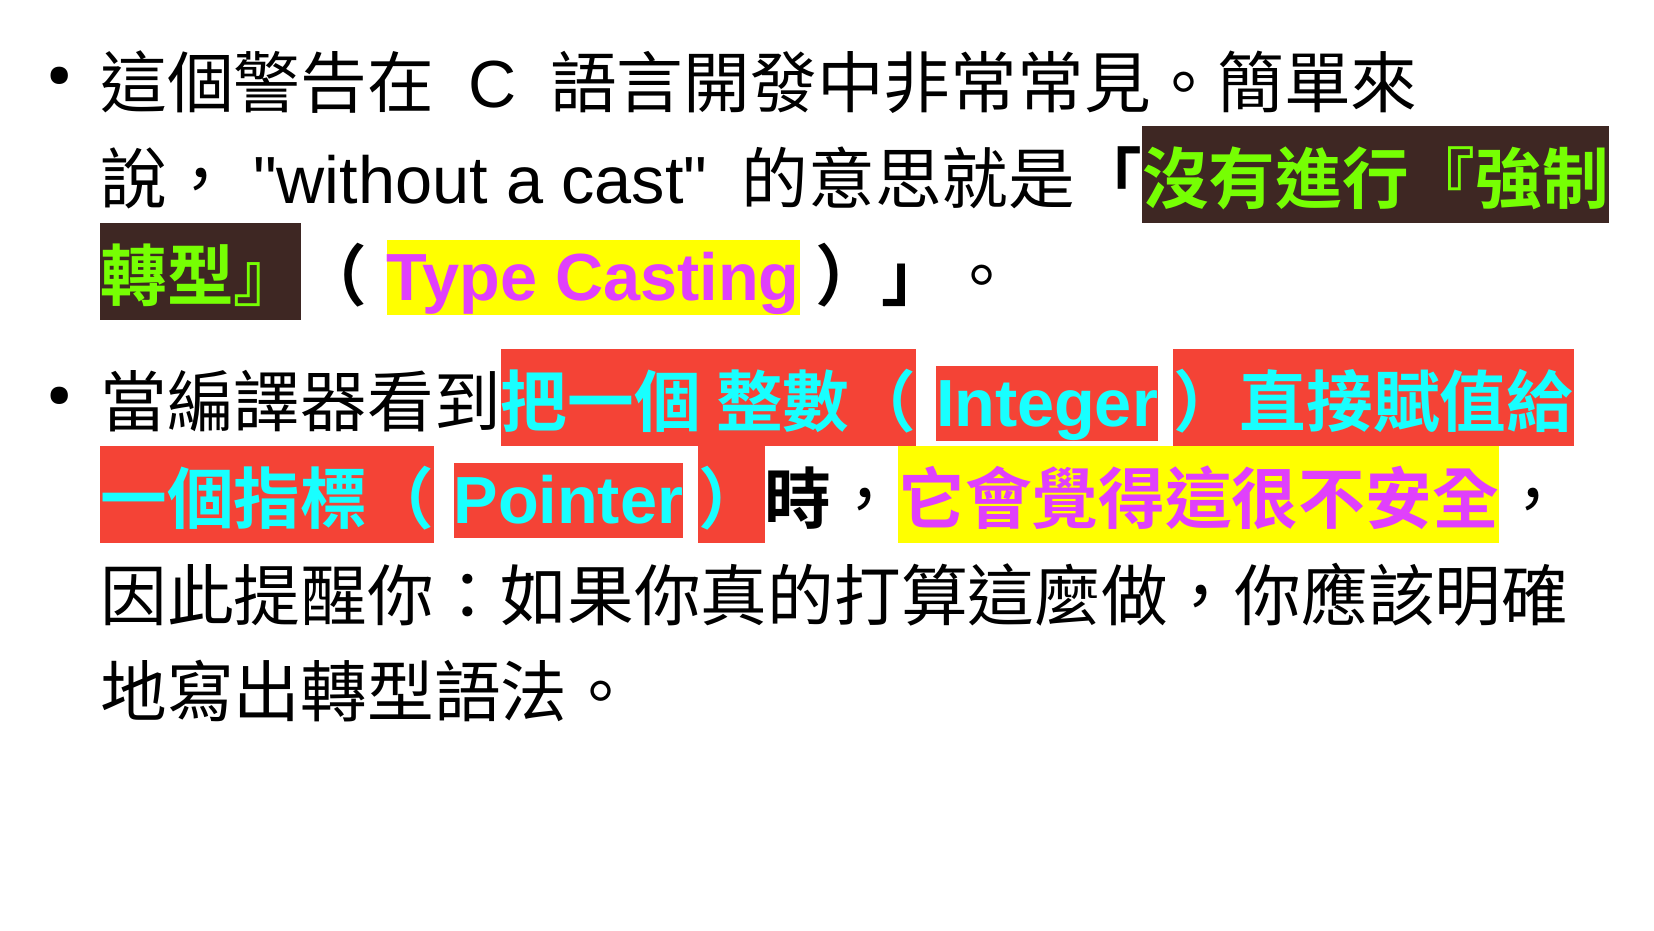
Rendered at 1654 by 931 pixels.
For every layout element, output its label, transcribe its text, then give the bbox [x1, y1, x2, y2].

chart [772, 367, 891, 427]
list 這個警告在 C 語言開發中非常常見。簡單來說，"without a cast" 的意思就是「沒有進行『強制轉型』（Type Casting）」。 當編譯器看到把一個 整數（Integer）直接賦值給一個指標（Pointer）時，它會覺得這很不安全，因此提醒你：如果你真的打算這麼做，你應該明確地寫出轉型語法。 [29, 29, 1625, 857]
